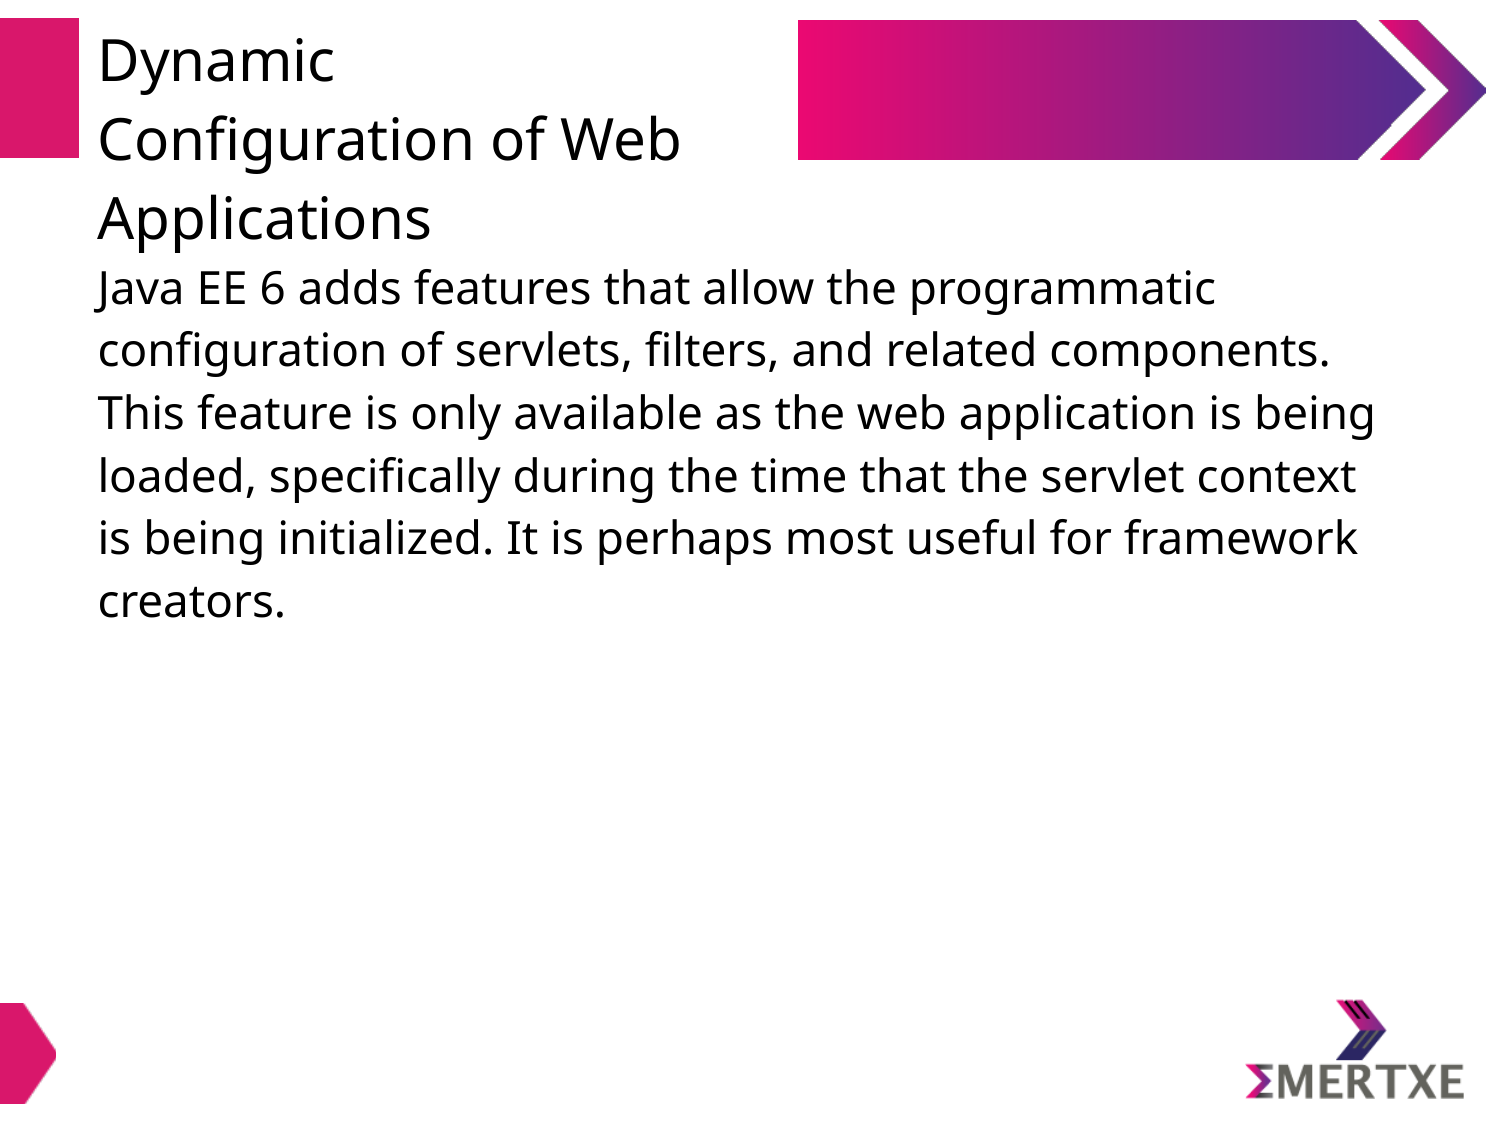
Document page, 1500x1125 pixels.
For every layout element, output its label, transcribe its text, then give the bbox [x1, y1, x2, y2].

text_box Dynamic Configuration of Web Applications [82, 11, 721, 231]
picture [798, 20, 1486, 160]
text_box Java EE 6 adds features that allow the programmatic configuration of servlets, filters, and related components. This feature is only available as the web application is being loaded, specifically during the time that the servlet context is being initialized. It is perhaps most useful for framework creators. [82, 248, 1406, 668]
picture [1245, 996, 1465, 1099]
